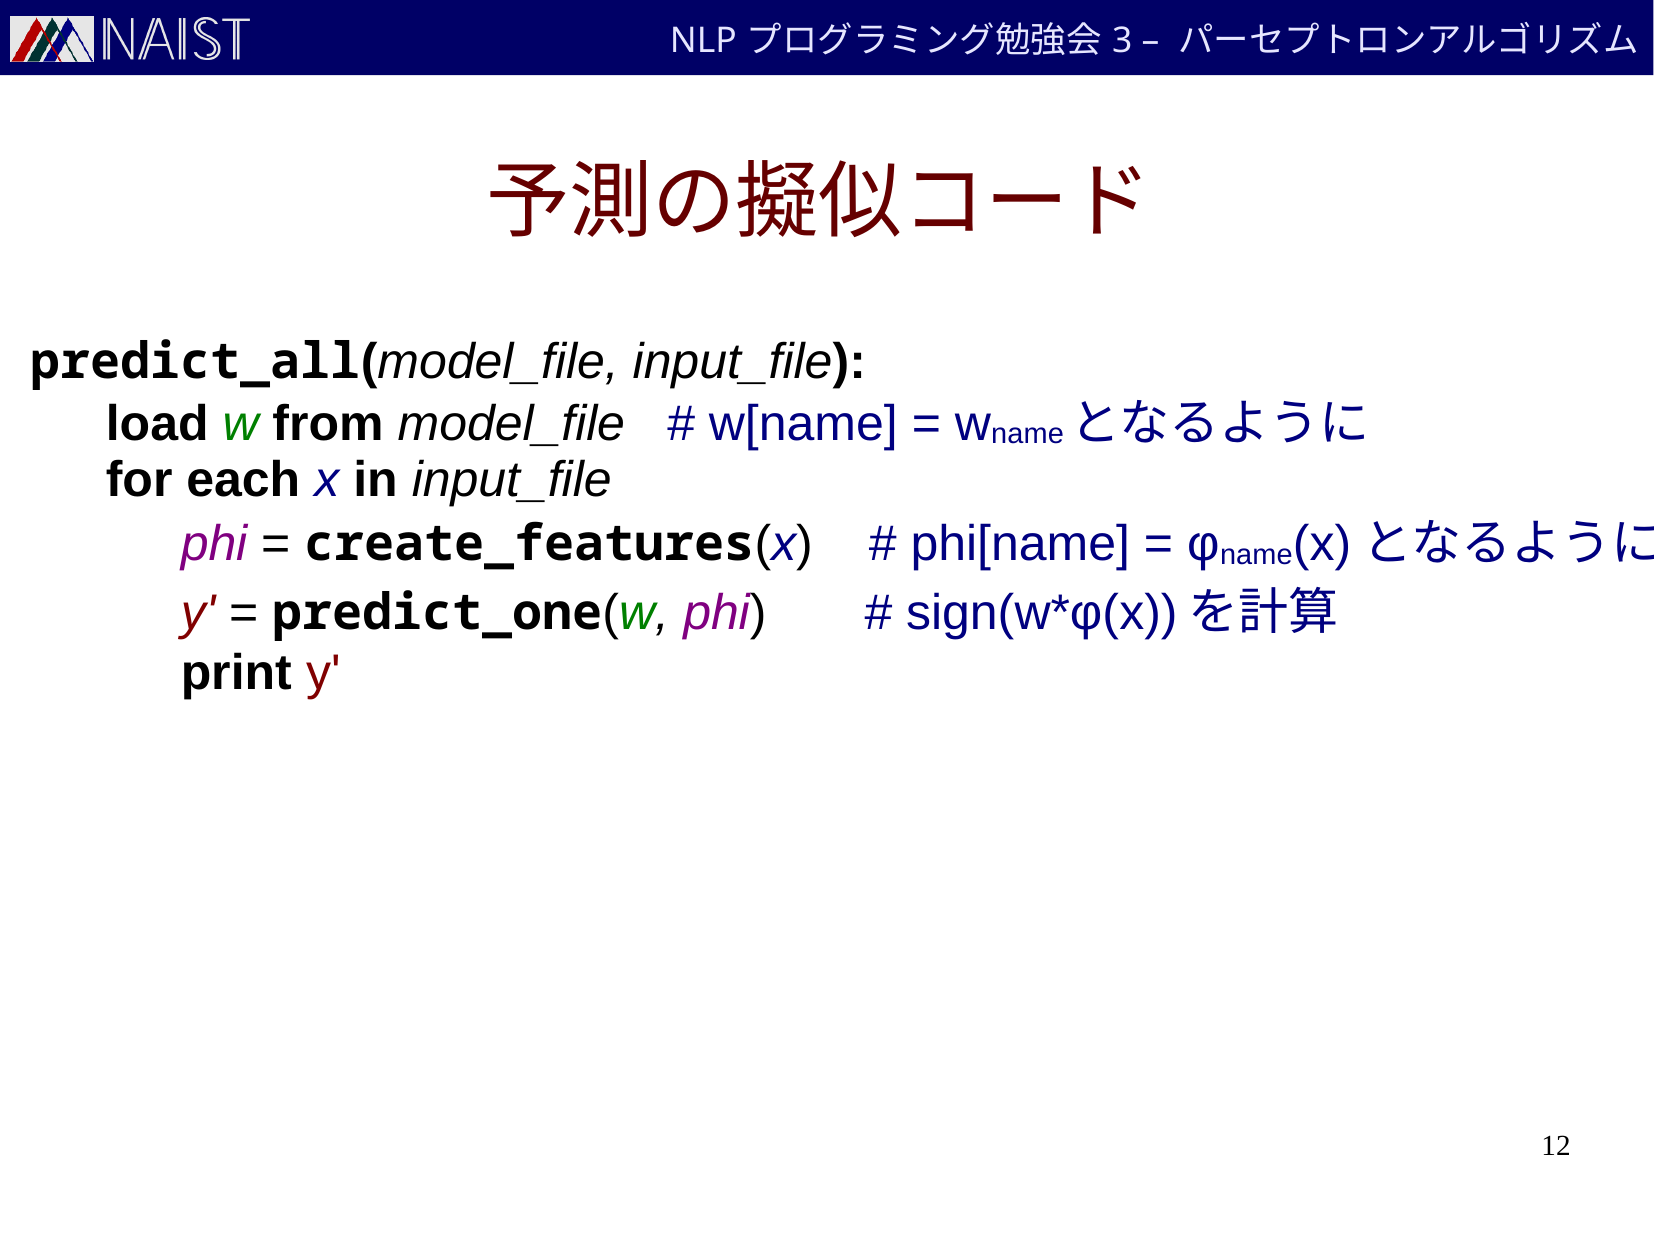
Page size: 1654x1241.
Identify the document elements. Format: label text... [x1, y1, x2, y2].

text_box predict_all(model_file, input_file): load w from model_file # w[name] = wnameとなるように for each x in input_file phi = create_features(x) # phi[name] = φname(x)となるように y' = predict_one(w, phi) # sign(w*φ(x))を計算 print y' [16, 317, 1654, 725]
picture [10, 16, 94, 62]
title 予測の擬似コード [75, 98, 1564, 291]
picture [102, 17, 251, 60]
